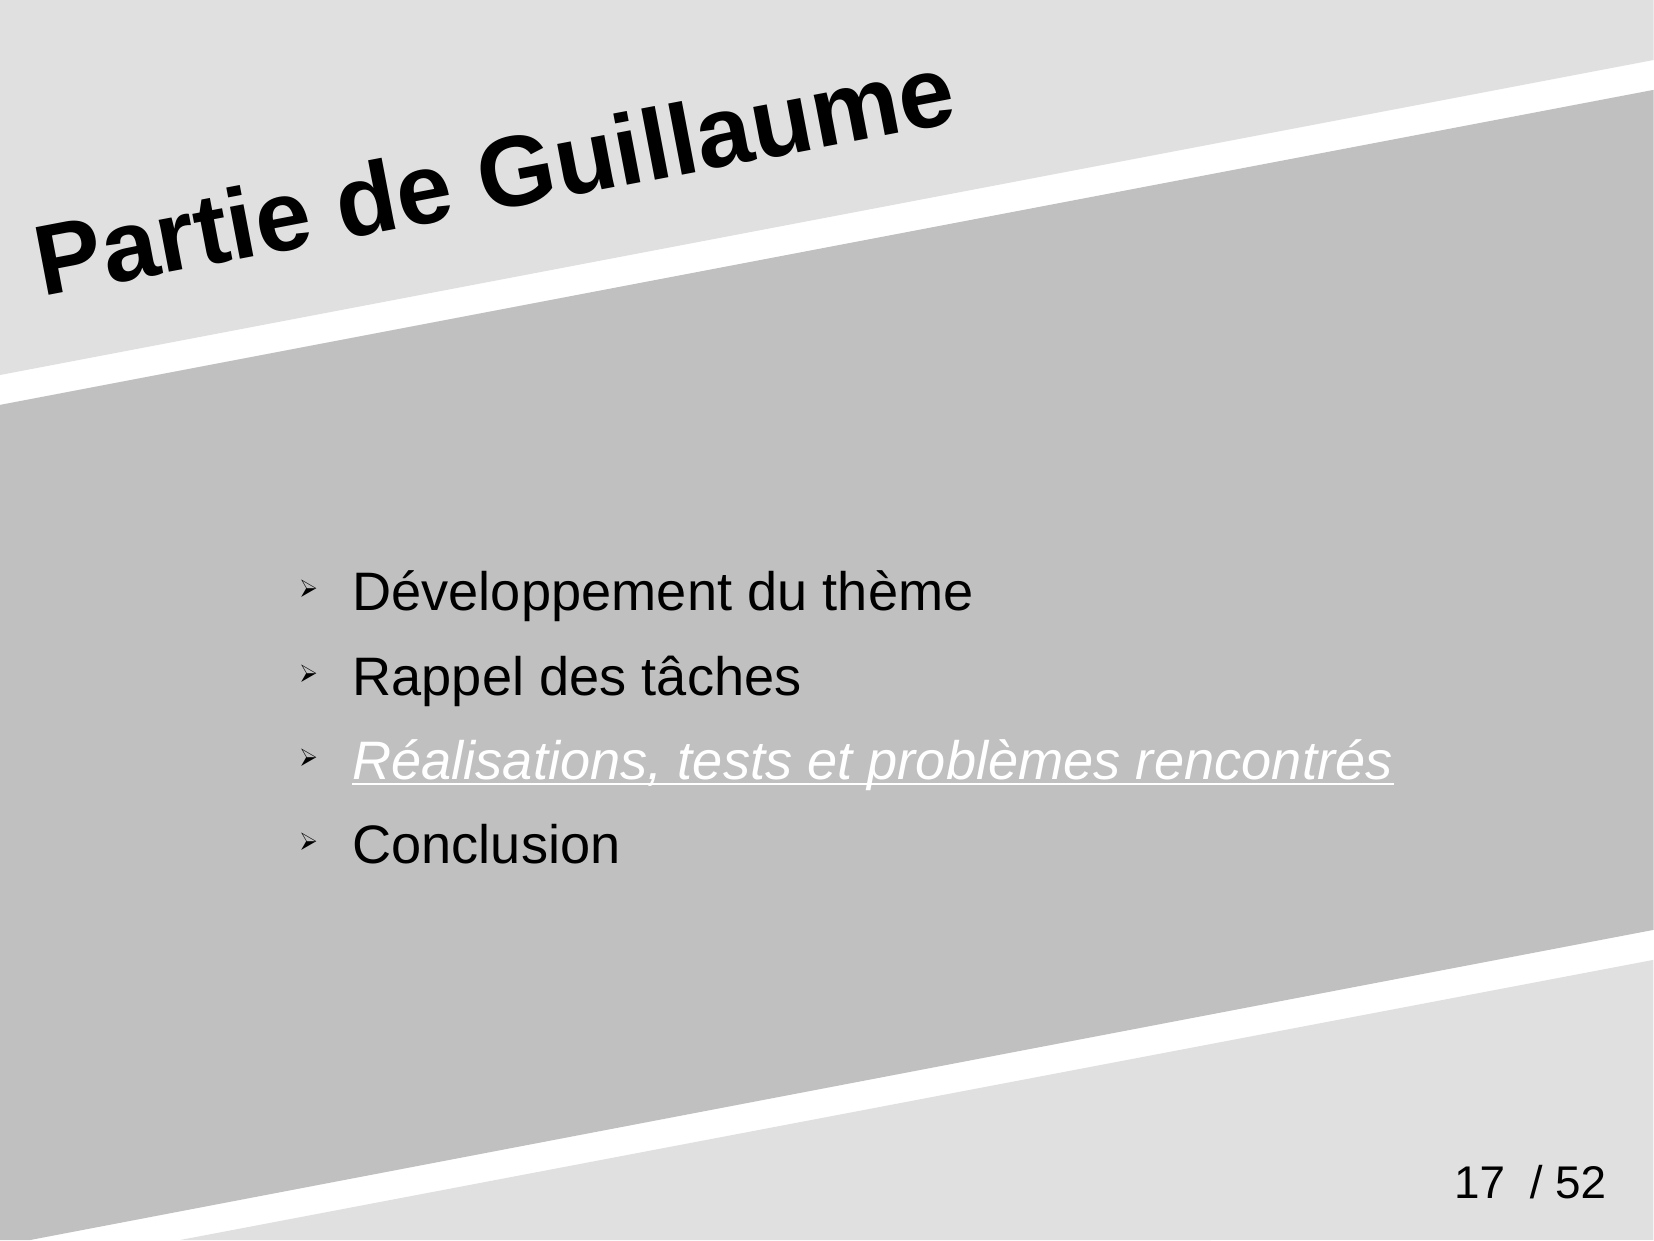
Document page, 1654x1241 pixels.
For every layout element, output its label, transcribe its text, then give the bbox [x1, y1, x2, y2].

title Partie de Guillaume [17, 0, 1518, 365]
list Développement du thème Rappel des tâches Réalisations, tests et problèmes rencontrés Conclusion [281, 561, 1580, 1207]
